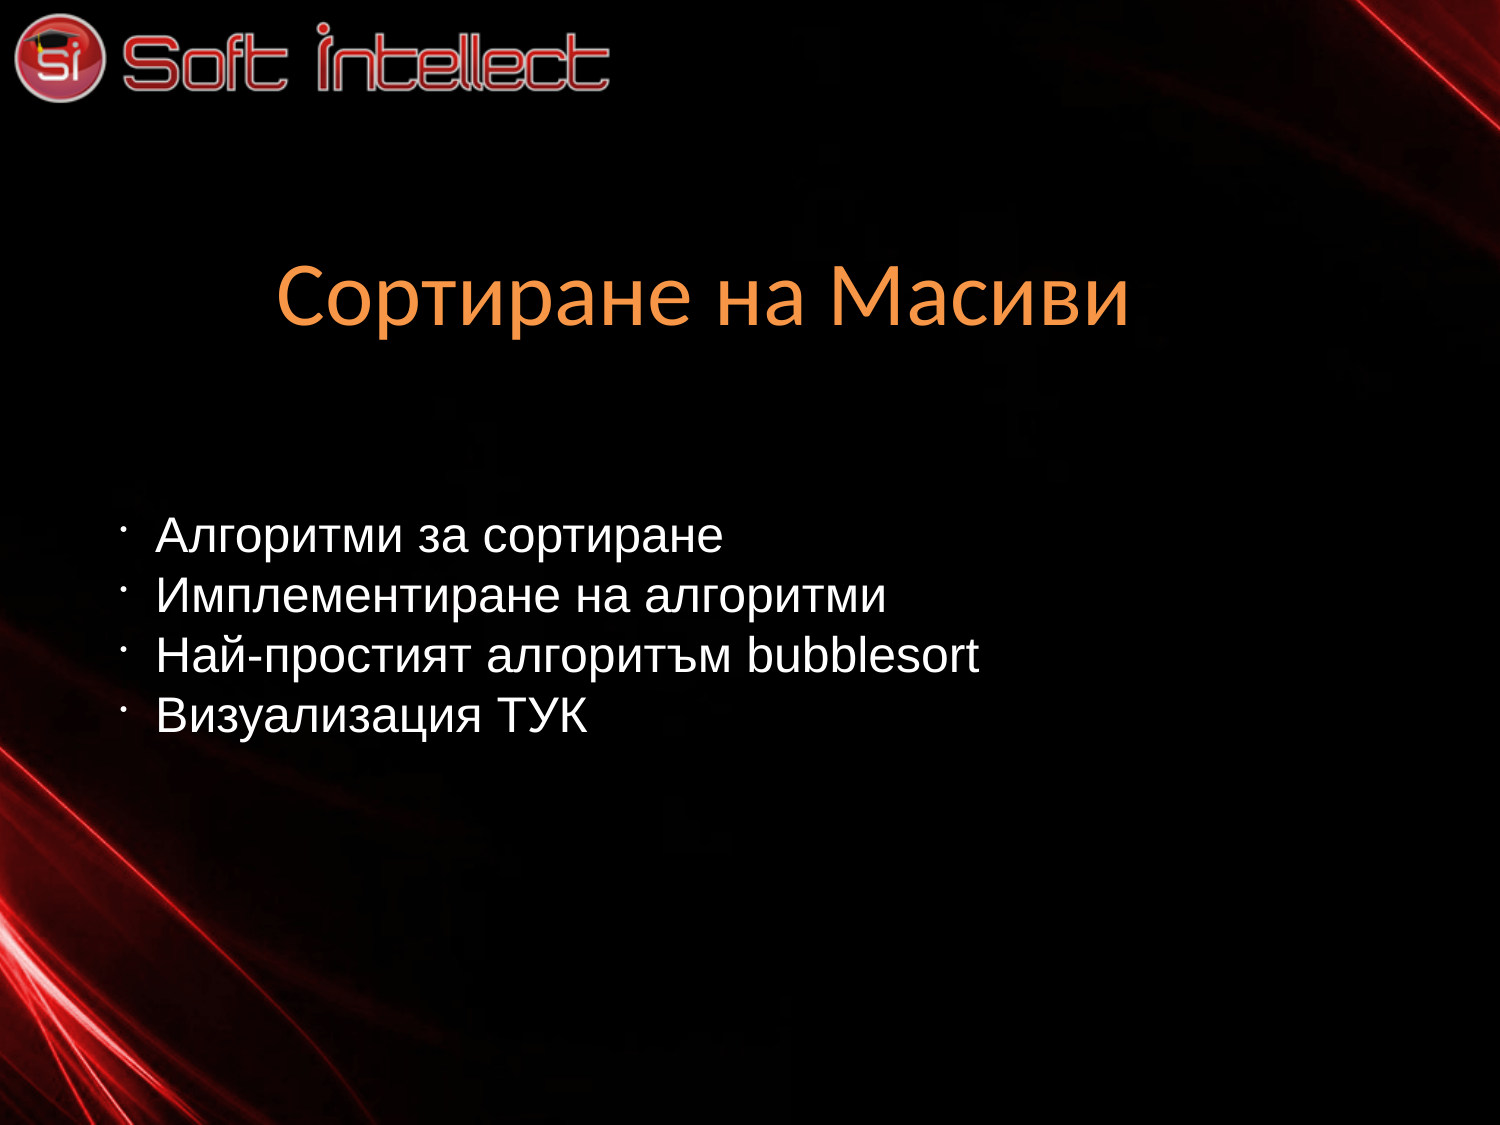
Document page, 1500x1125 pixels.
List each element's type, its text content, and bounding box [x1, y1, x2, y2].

text_box Алгоритми за сортиране Имплементиране на алгоритми Най-простият алгоритъм bubblesort Визуализация ТУК [104, 495, 1470, 826]
text_box Сортиране на Масиви [29, 195, 1380, 382]
picture [0, 0, 1500, 1125]
